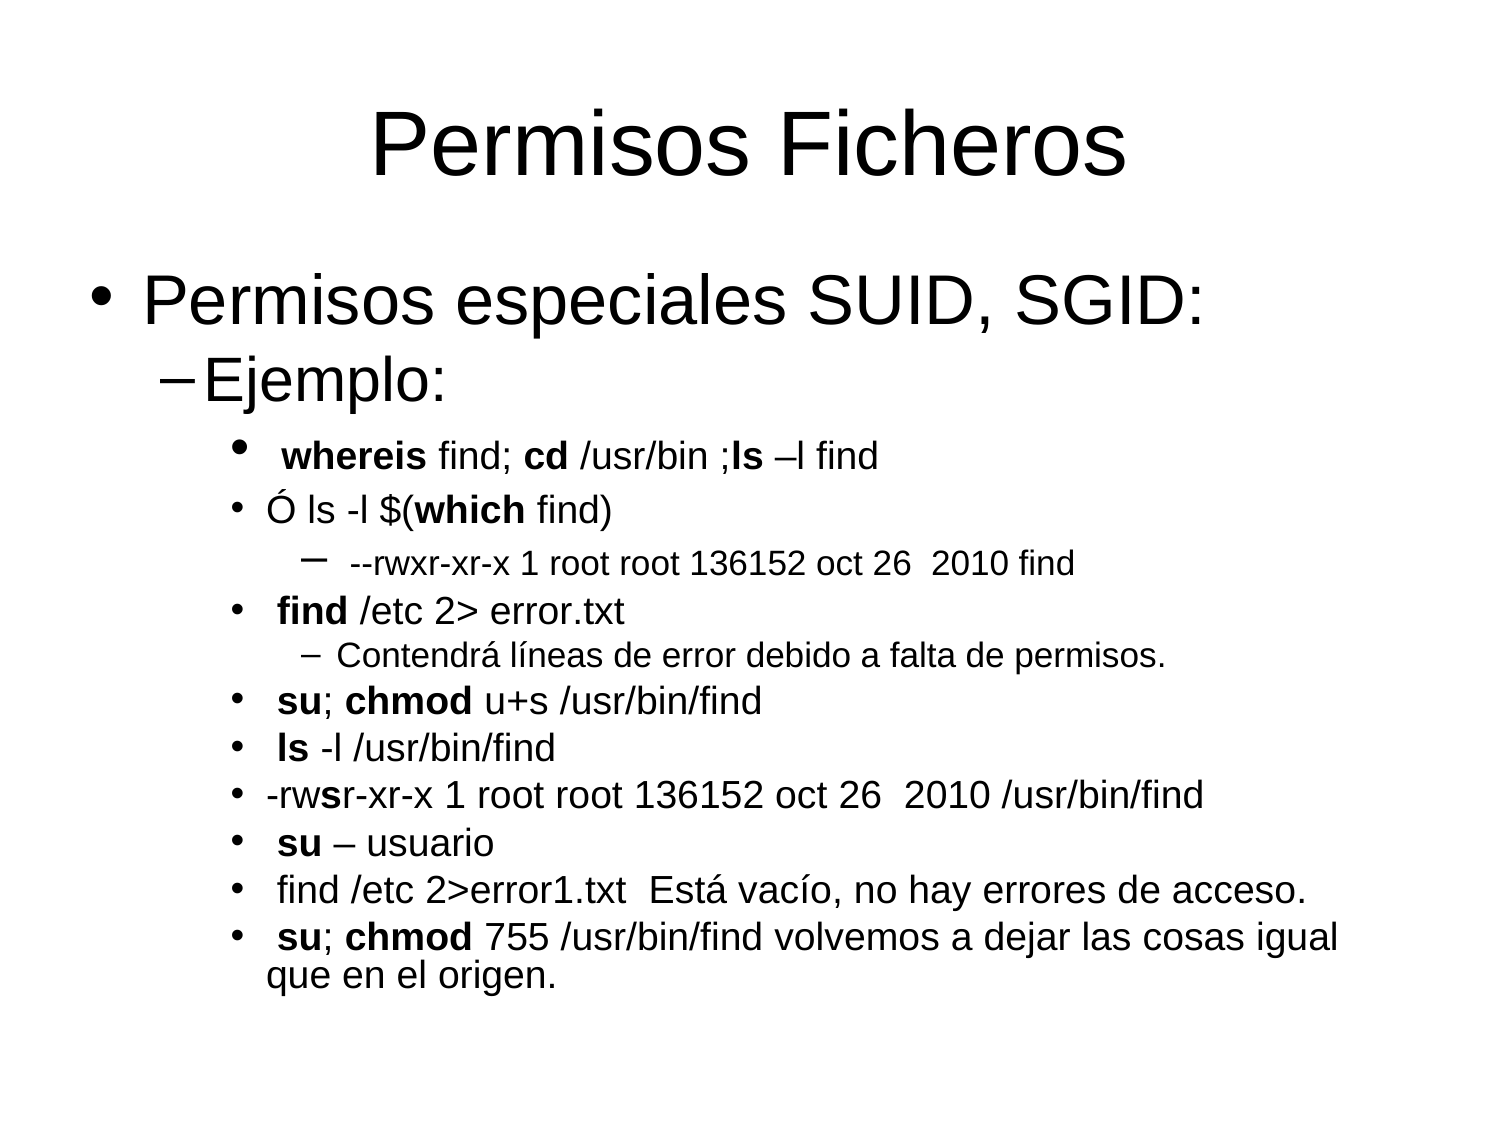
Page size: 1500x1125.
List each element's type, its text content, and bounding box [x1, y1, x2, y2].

title Permisos Ficheros [75, 45, 1426, 233]
list Permisos especiales SUID, SGID: Ejemplo: whereis find; cd /usr/bin ;ls –l find Ó ls -l $(which find) --rwxr-xr-x 1 root root 136152 oct 26 2010 find find /etc 2> error.txt Contendrá líneas de error debido a falta de permisos. su; chmod u+s /usr/bin/find ls -l /usr/bin/find -rwsr-xr-x 1 root root 136152 oct 26 2010 /usr/bin/find su – usuario find /etc 2>error1.txt Está vacío, no hay errores de acceso. su; chmod 755 /usr/bin/find volvemos a dejar las cosas igual que en el origen. [75, 262, 1426, 1005]
